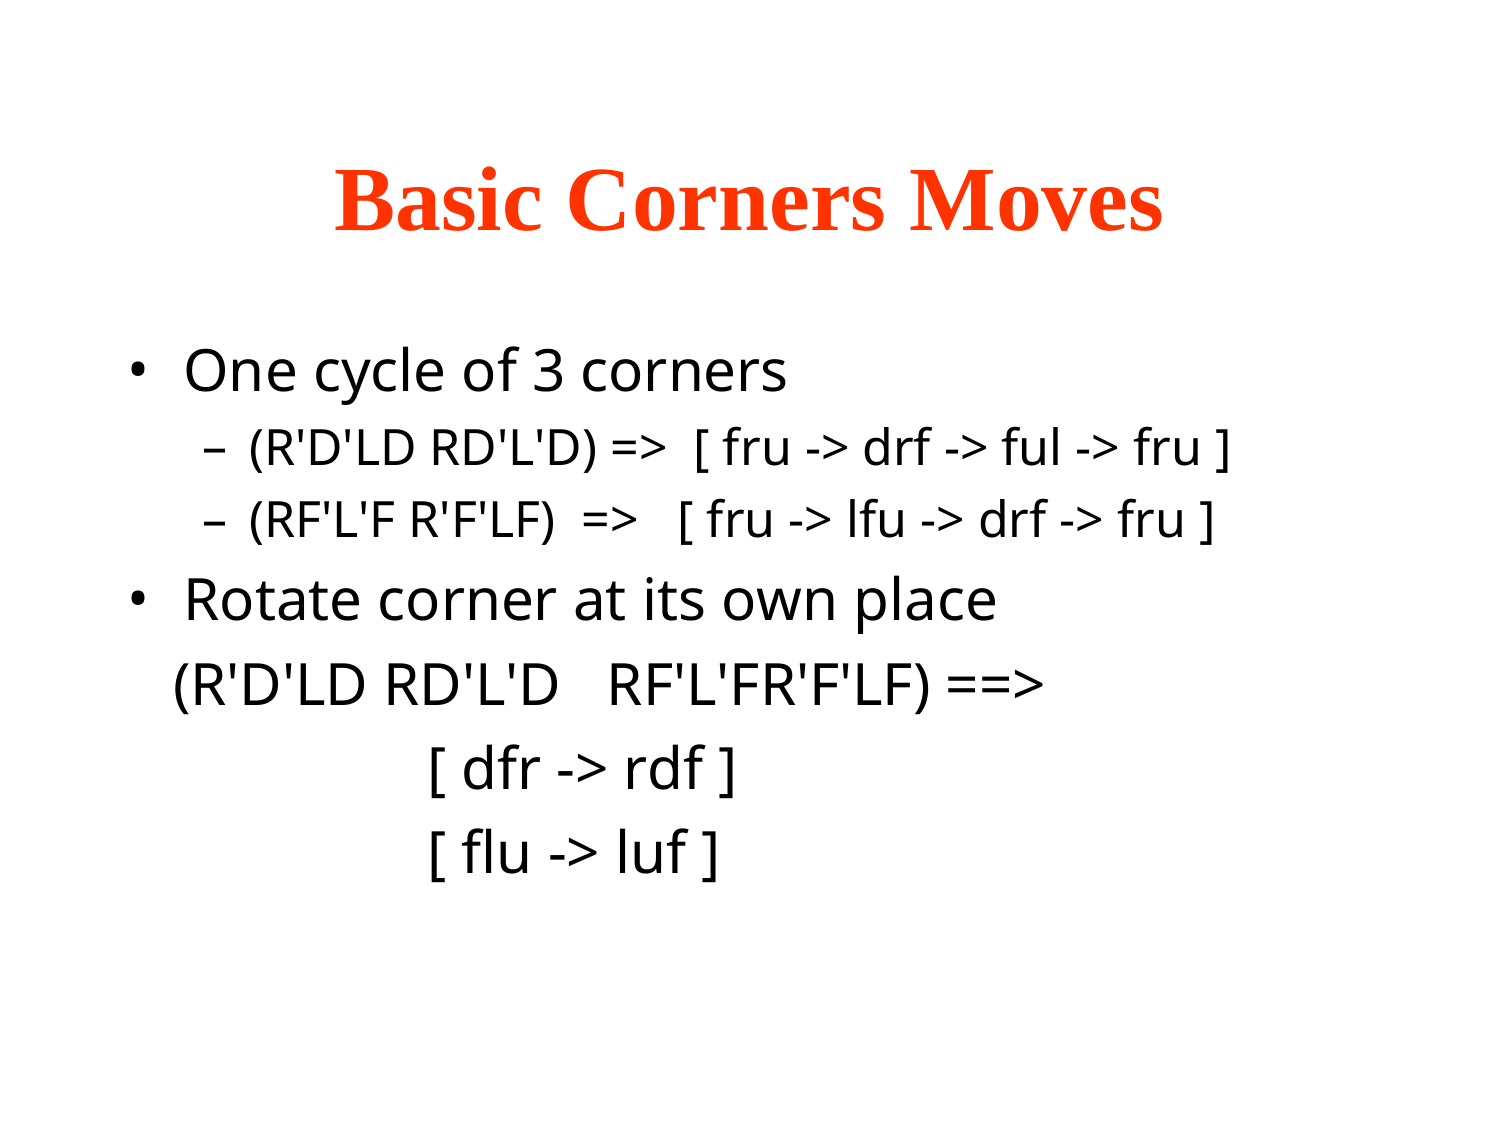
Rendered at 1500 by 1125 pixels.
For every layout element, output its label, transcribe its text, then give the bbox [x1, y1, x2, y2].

title Basic Corners Moves [112, 99, 1388, 288]
list One cycle of 3 corners (R'D'LD RD'L'D) => [ fru -> drf -> ful -> fru ] (RF'L'F R'F'LF) => [ fru -> lfu -> drf -> fru ] Rotate corner at its own place (R'D'LD RD'L'D RF'L'FR'F'LF) ==> [ dfr -> rdf ] [ flu -> luf ] [112, 324, 1388, 1001]
